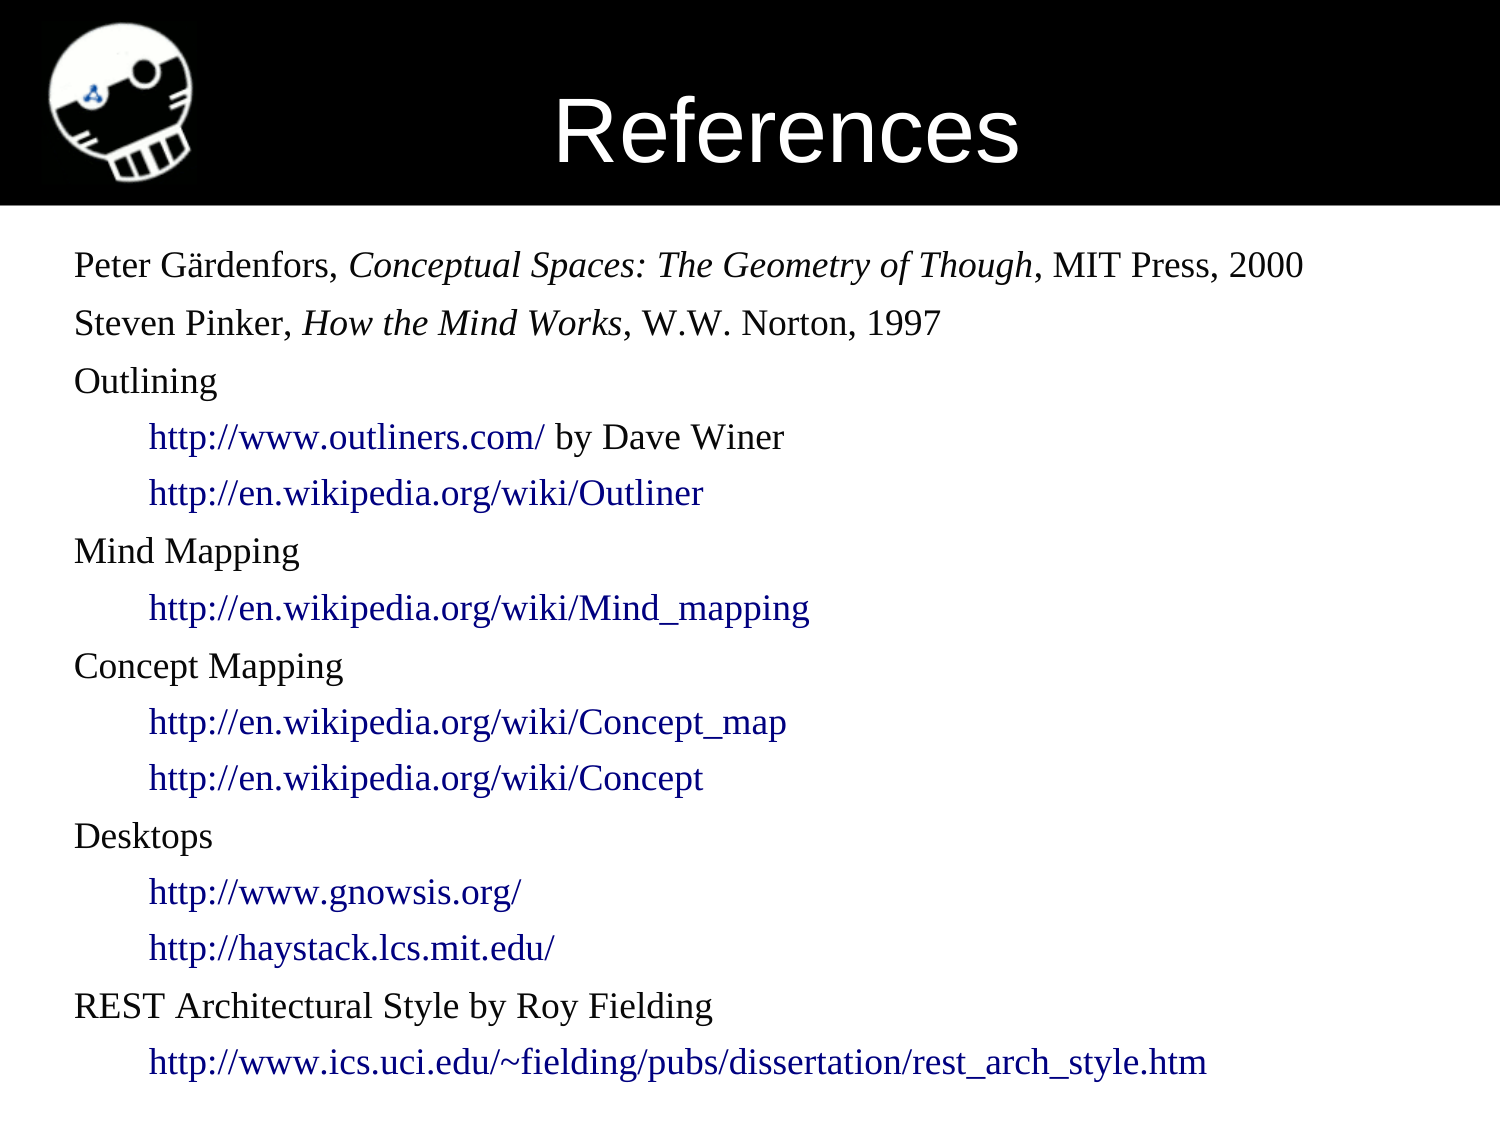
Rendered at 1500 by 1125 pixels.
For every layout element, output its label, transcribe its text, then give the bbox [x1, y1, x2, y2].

picture [0, 0, 1500, 1125]
list Peter Gärdenfors, Conceptual Spaces: The Geometry of Though, MIT Press, 2000 Steven Pinker, How the Mind Works, W.W. Norton, 1997 Outlining http://www.outliners.com/ by Dave Winer http://en.wikipedia.org/wiki/Outliner Mind Mapping http://en.wikipedia.org/wiki/Mind_mapping Concept Mapping http://en.wikipedia.org/wiki/Concept_map http://en.wikipedia.org/wiki/Concept Desktops http://www.gnowsis.org/ http://haystack.lcs.mit.edu/ REST Architectural Style by Roy Fielding http://www.ics.uci.edu/~fielding/pubs/dissertation/rest_arch_style.htm [59, 236, 1477, 1125]
title References [150, 37, 1426, 225]
